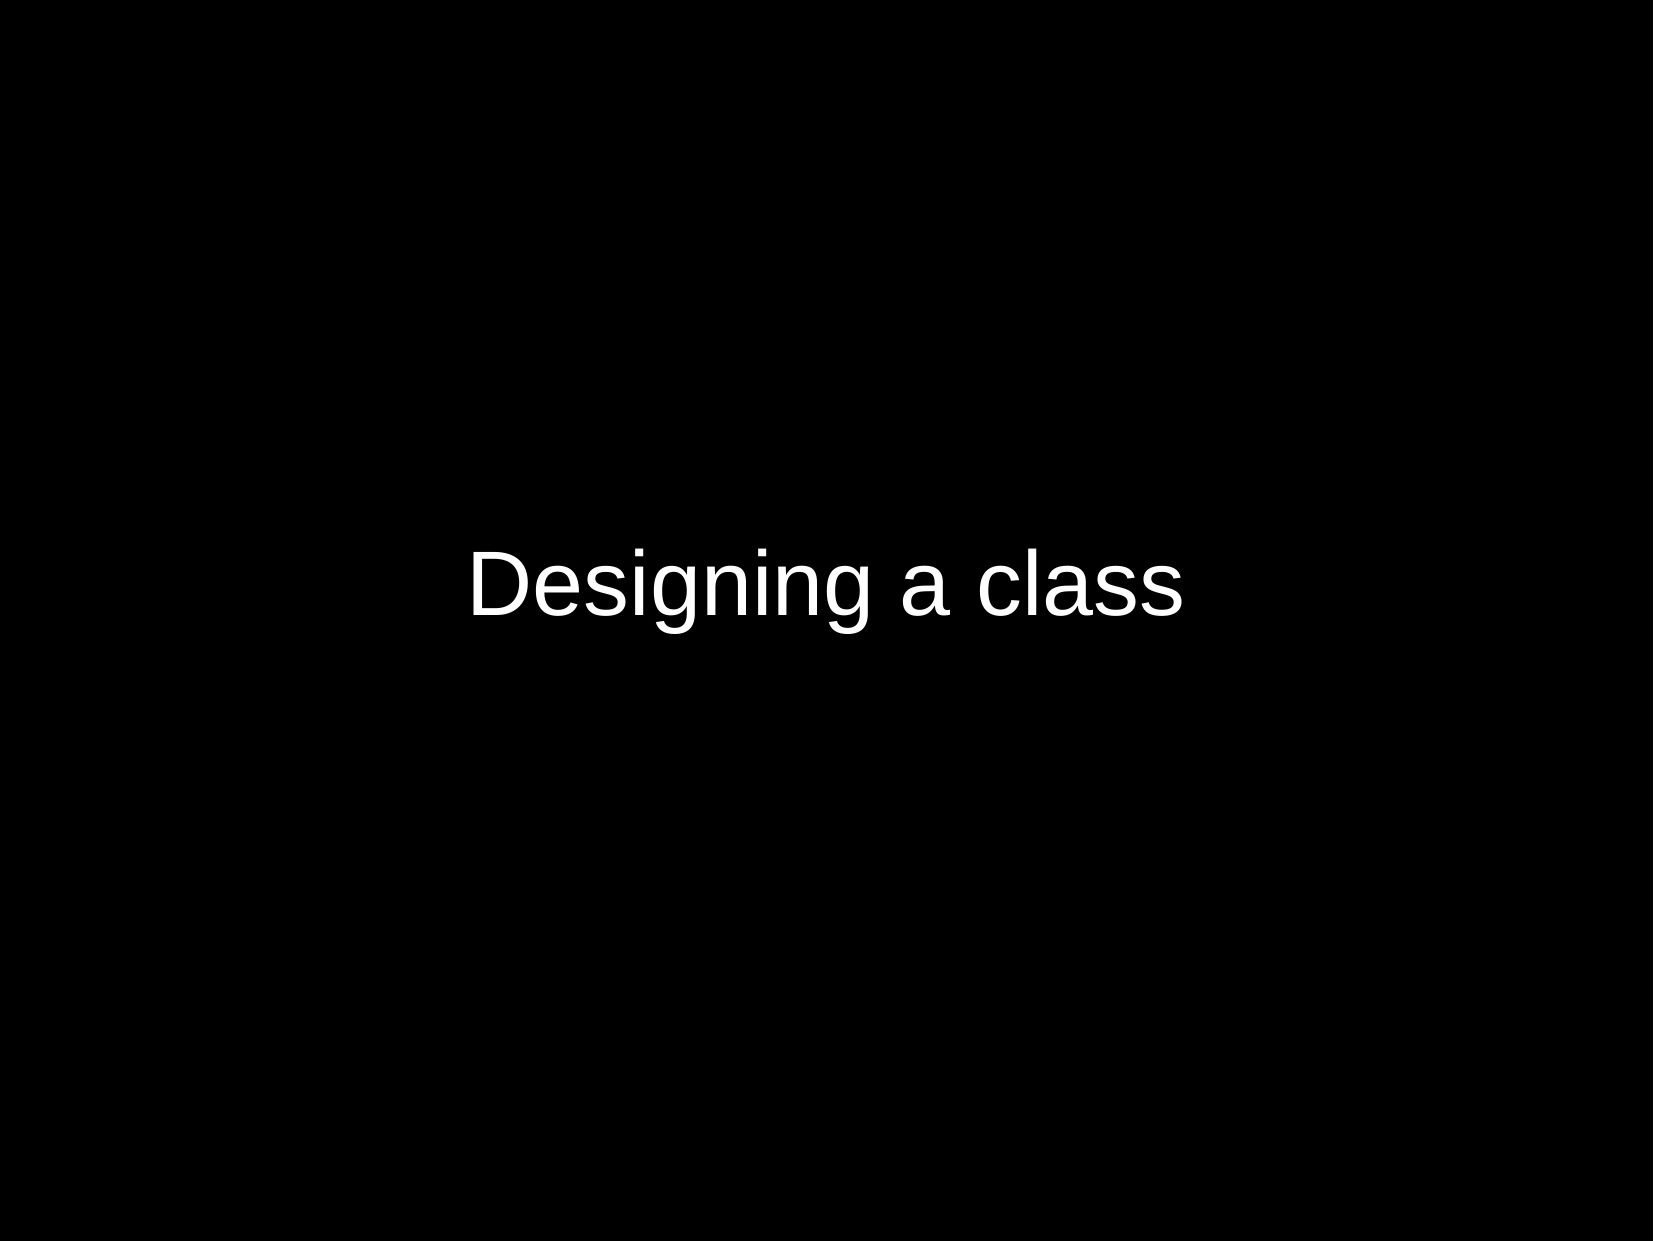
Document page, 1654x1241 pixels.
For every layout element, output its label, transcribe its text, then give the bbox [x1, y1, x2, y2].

title Designing a class [82, 480, 1571, 688]
